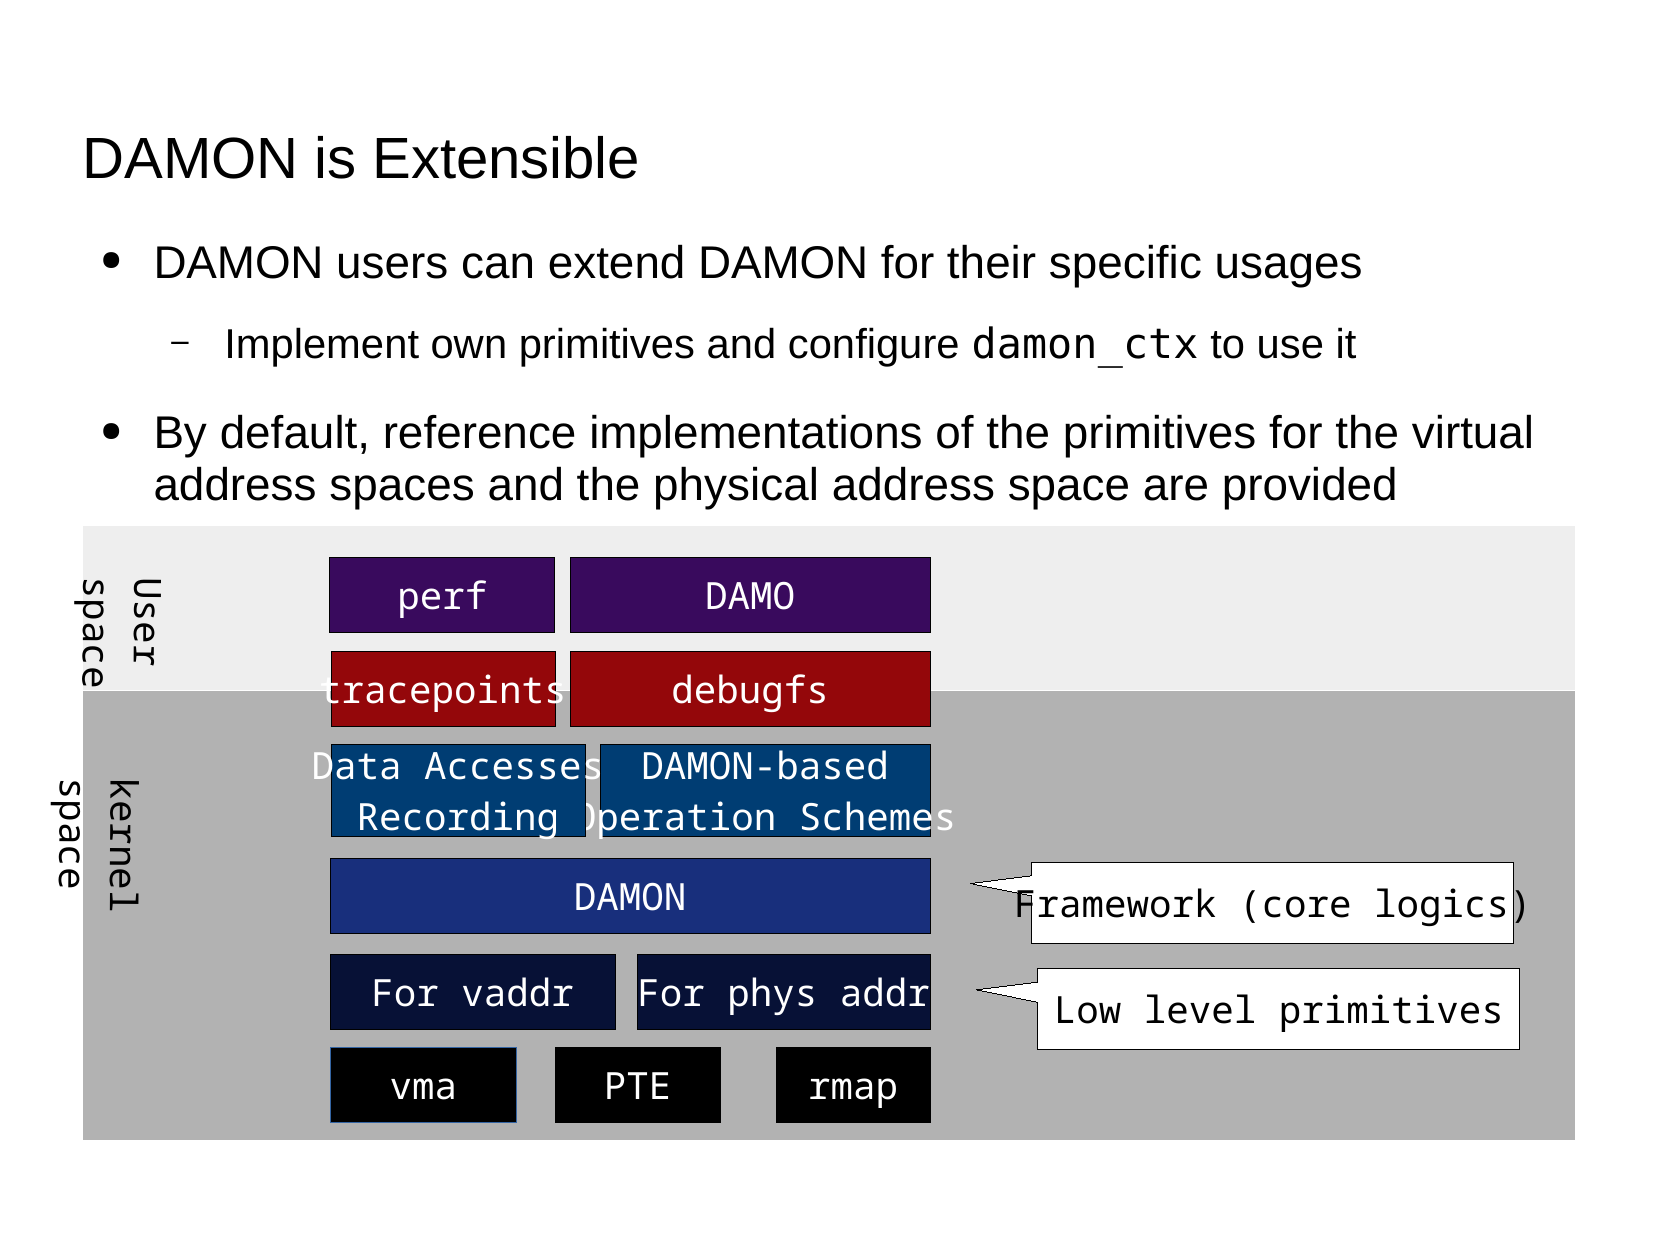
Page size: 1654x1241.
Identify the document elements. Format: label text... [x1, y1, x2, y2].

text_box For vaddr [330, 954, 616, 1030]
title DAMON is Extensible [82, 108, 1571, 210]
text_box [82, 525, 1576, 1141]
text_box Low level primitives [976, 968, 1520, 1050]
text_box Data Accesses Recording [331, 744, 586, 837]
text_box [85, 605, 91, 615]
text_box kernel space [100, 829, 158, 1032]
text_box [82, 650, 90, 674]
text_box rmap [776, 1047, 931, 1123]
list DAMON users can extend DAMON for their specific usages Implement own primitives and configure damon_ctx to use it By default, reference implementations of the primitives for the virtual address spaces and the physical address space are provided [82, 236, 1571, 525]
text_box DAMON [330, 858, 931, 934]
text_box perf [329, 557, 555, 633]
text_box vma [330, 1047, 517, 1123]
text_box debugfs [570, 651, 931, 727]
text_box [82, 604, 91, 651]
text_box PTE [555, 1047, 721, 1123]
text_box Framework (core logics) [970, 862, 1514, 944]
text_box tracepoints [331, 651, 556, 727]
text_box DAMON-based Operation Schemes [600, 744, 931, 837]
text_box DAMO [570, 557, 931, 633]
text_box [85, 627, 91, 637]
text_box User space [89, 562, 182, 830]
text_box For phys addr [637, 954, 931, 1030]
